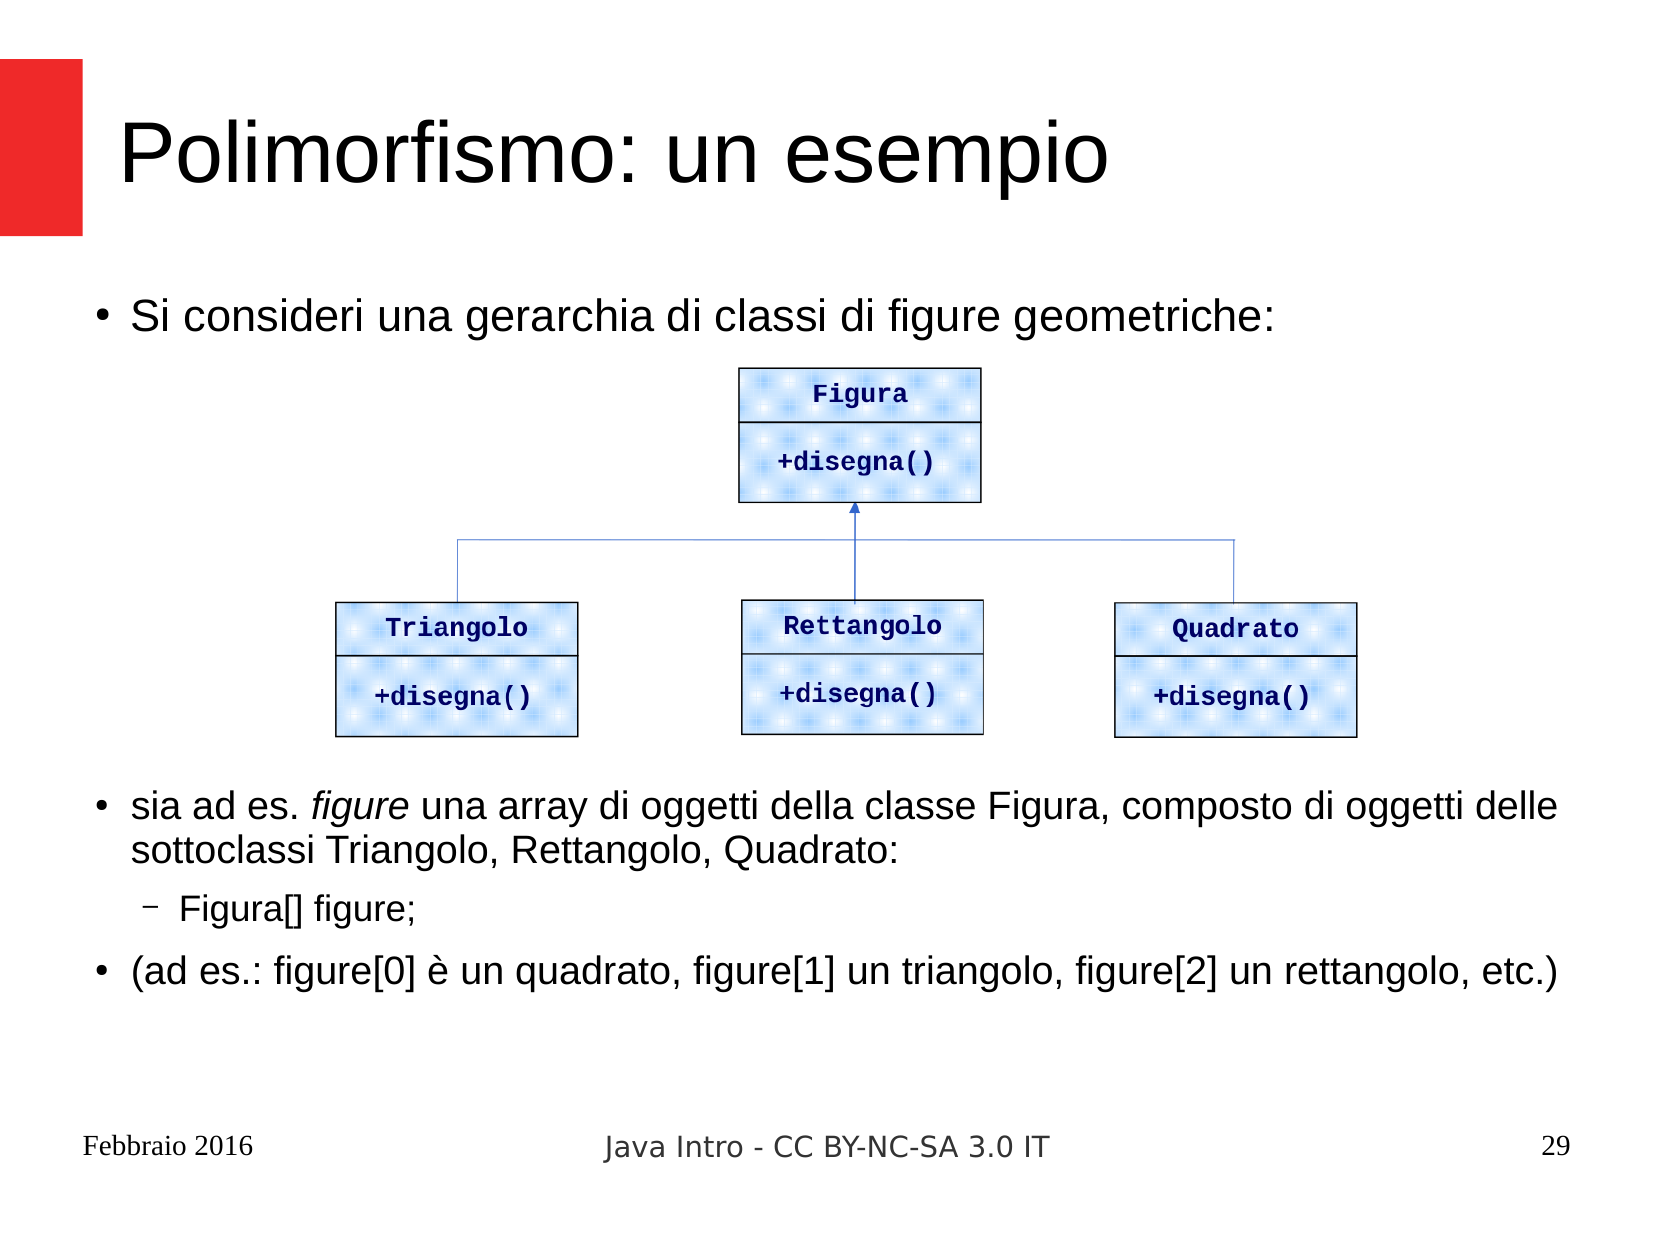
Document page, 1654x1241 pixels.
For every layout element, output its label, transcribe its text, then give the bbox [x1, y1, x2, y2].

list Si consideri una gerarchia di classi di figure geometriche: sia ad es. figure una array di oggetti della classe Figura, composto di oggetti delle sottoclassi Triangolo, Rettangolo, Quadrato: Figura[] figure; (ad es.: figure[0] è un quadrato, figure[1] un triangolo, figure[2] un rettangolo, etc.) [82, 290, 1571, 1010]
picture [295, 361, 1371, 756]
title Polimorfismo: un esempio [118, 49, 1607, 257]
